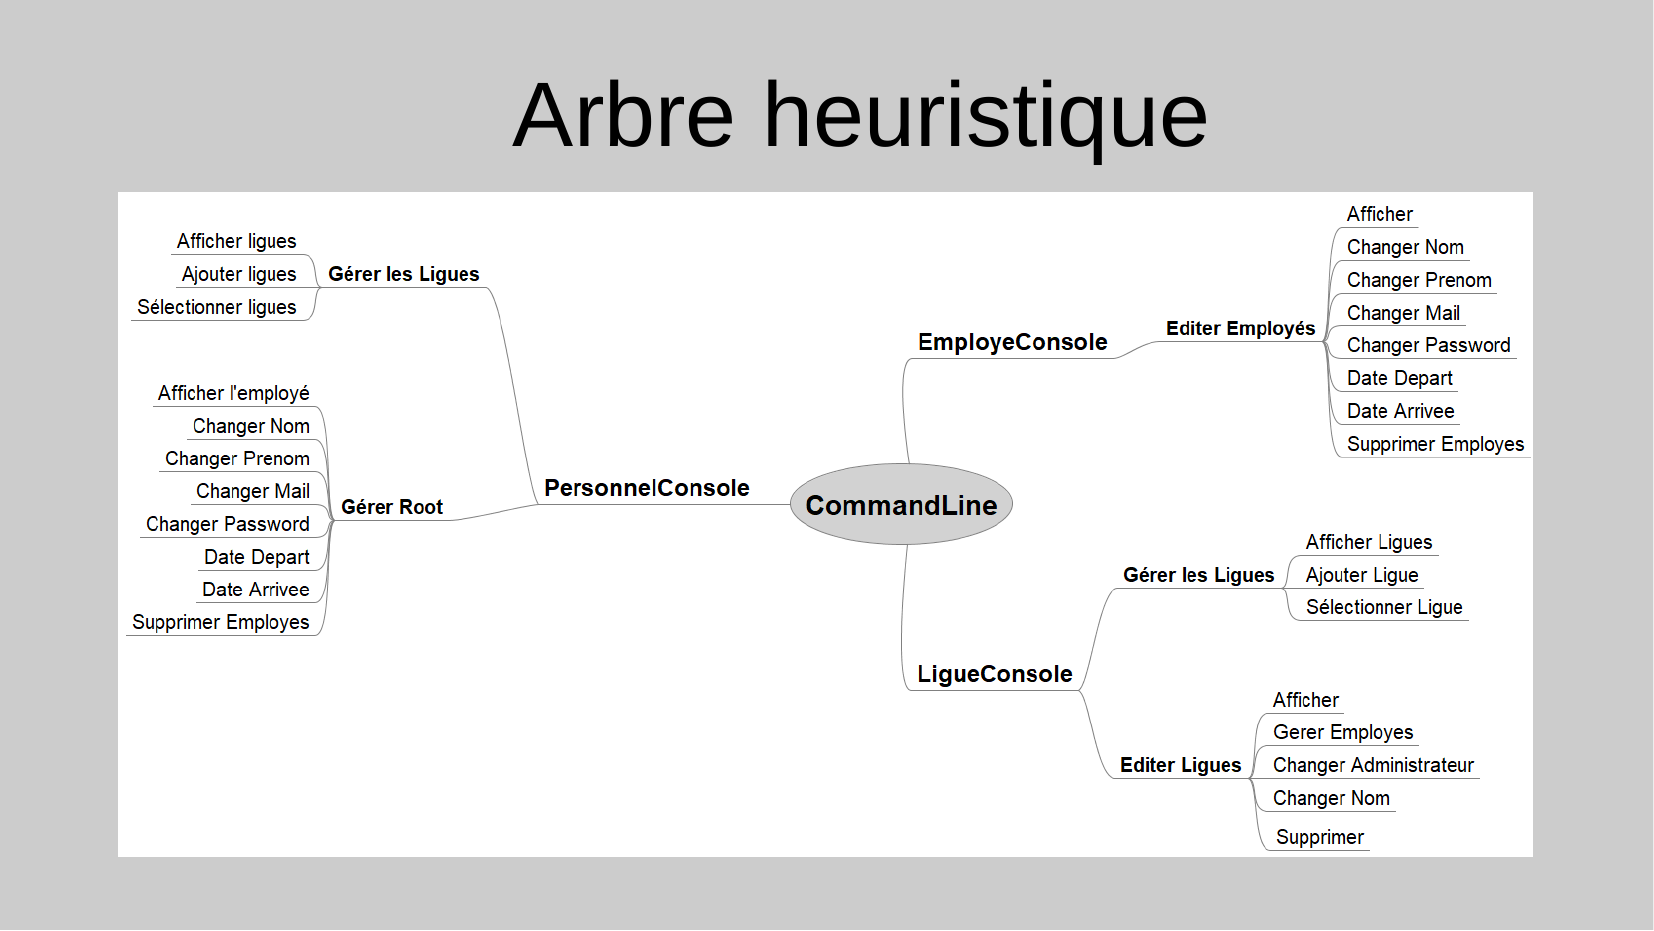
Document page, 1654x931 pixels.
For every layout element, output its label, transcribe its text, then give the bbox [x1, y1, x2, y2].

title Arbre heuristique [82, 37, 1571, 193]
picture [118, 192, 1533, 857]
